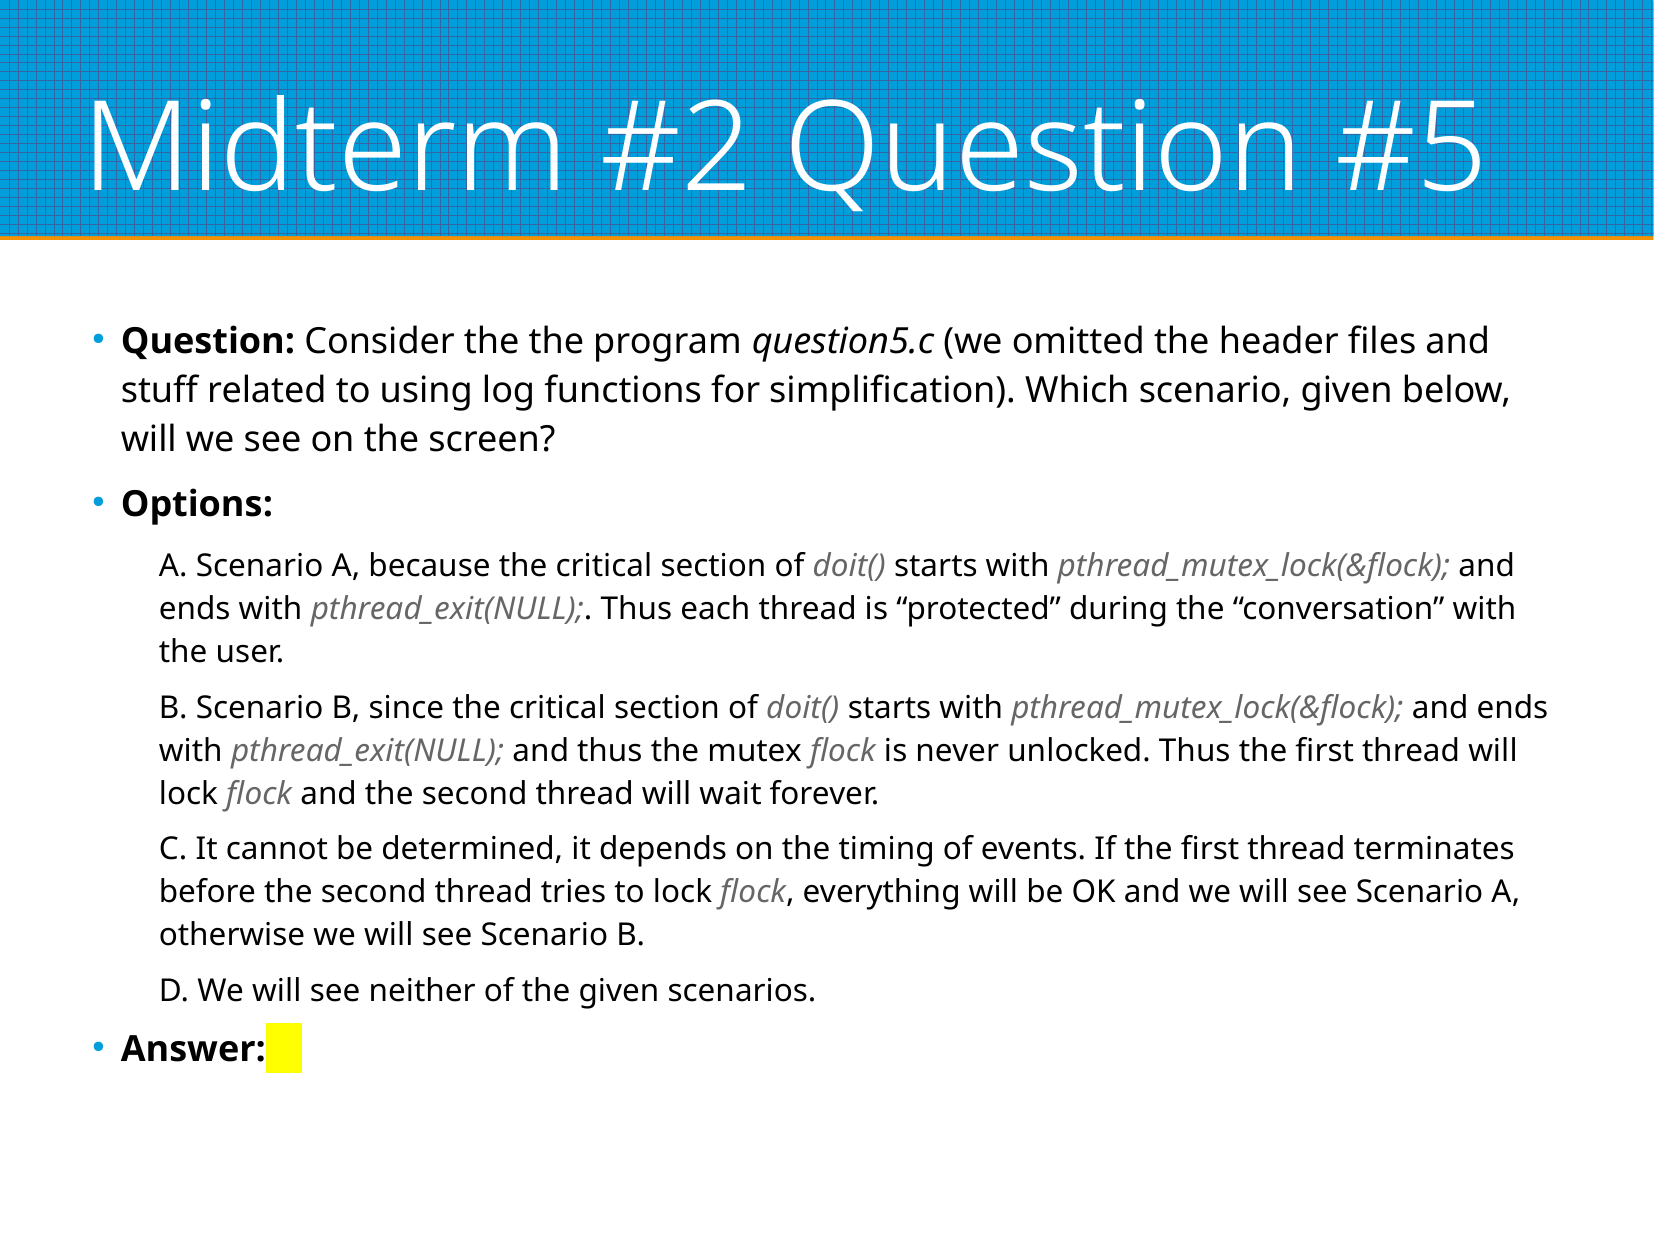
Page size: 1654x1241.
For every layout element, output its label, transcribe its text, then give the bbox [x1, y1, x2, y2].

title Midterm #2 Question #5 [82, 19, 1571, 227]
list Question: Consider the the program question5.c (we omitted the header files and stuff related to using log functions for simplification). Which scenario, given below, will we see on the screen? Options: A. Scenario A, because the critical section of doit() starts with pthread_mutex_lock(&flock); and ends with pthread_exit(NULL);. Thus each thread is “protected” during the “conversation” with the user. B. Scenario B, since the critical section of doit() starts with pthread_mutex_lock(&flock); and ends with pthread_exit(NULL); and thus the mutex flock is never unlocked. Thus the first thread will lock flock and the second thread will wait forever. C. It cannot be determined, it depends on the timing of events. If the first thread terminates before the second thread tries to lock flock, everything will be OK and we will see Scenario A, otherwise we will see Scenario B. D. We will see neither of the given scenarios. Answer: D [82, 314, 1563, 1081]
